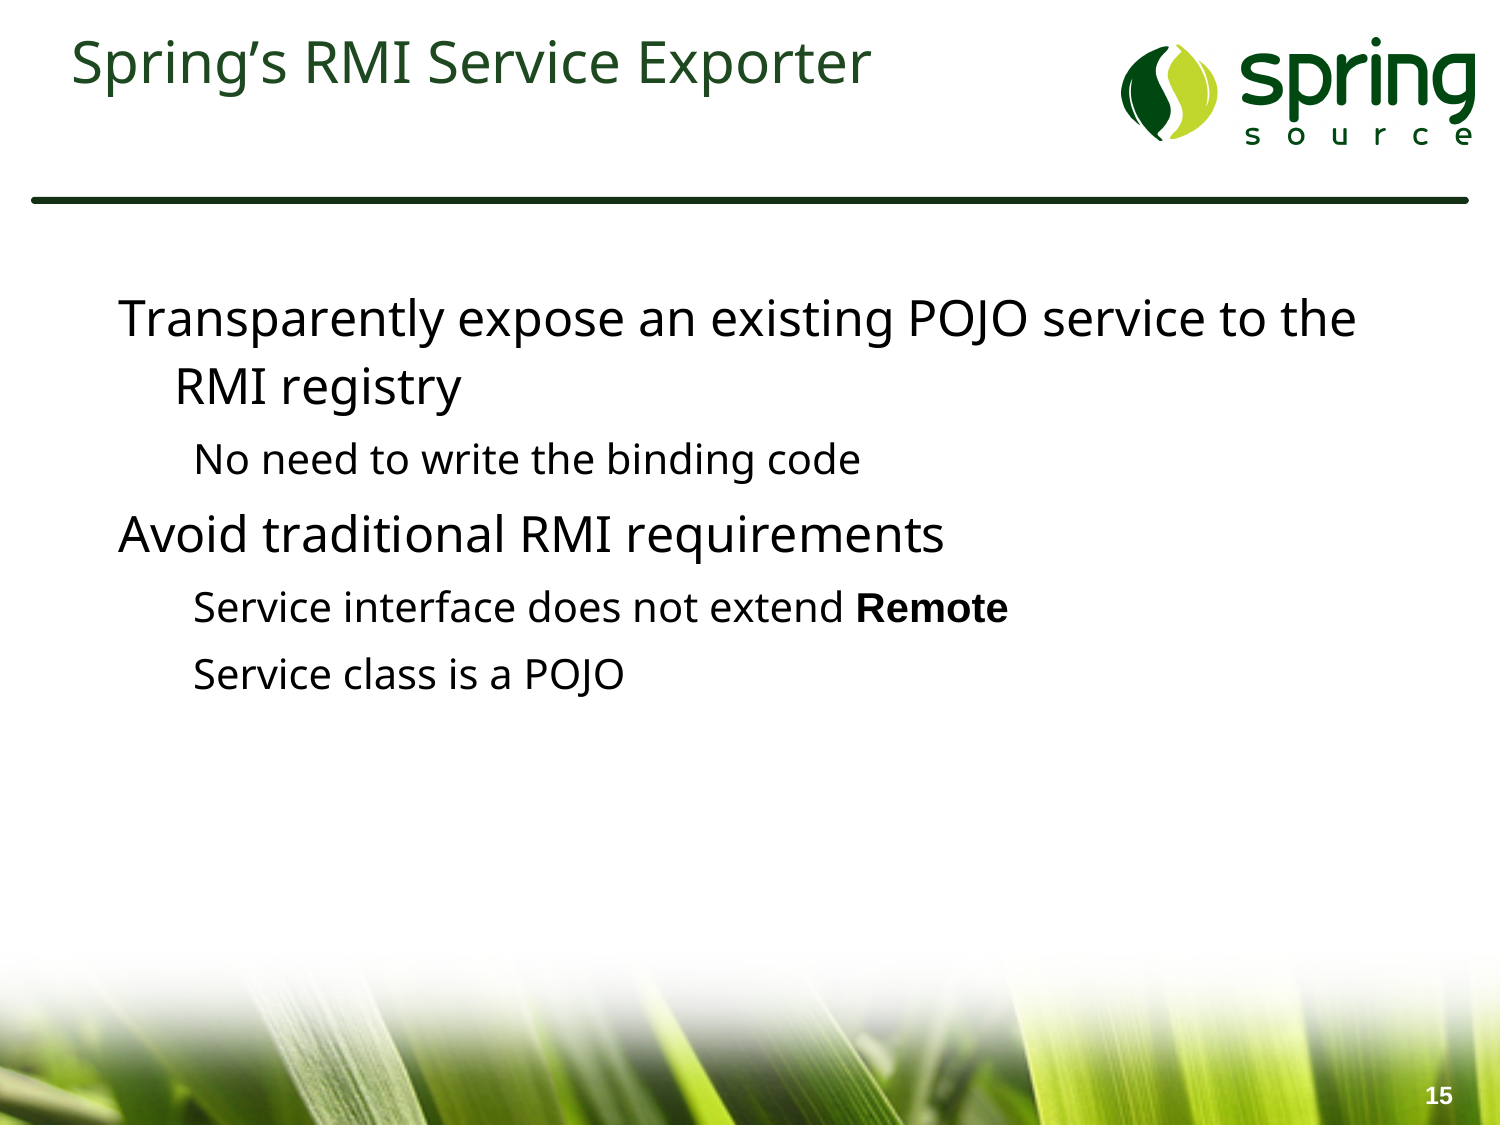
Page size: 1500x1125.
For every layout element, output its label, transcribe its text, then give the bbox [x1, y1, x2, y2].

picture [0, 944, 1500, 1125]
picture [1121, 37, 1475, 145]
list Transparently expose an existing POJO service to the RMI registry No need to write the binding code Avoid traditional RMI requirements Service interface does not extend Remote Service class is a POJO [103, 275, 1394, 938]
title Spring’s RMI Service Exporter [56, 13, 1089, 176]
